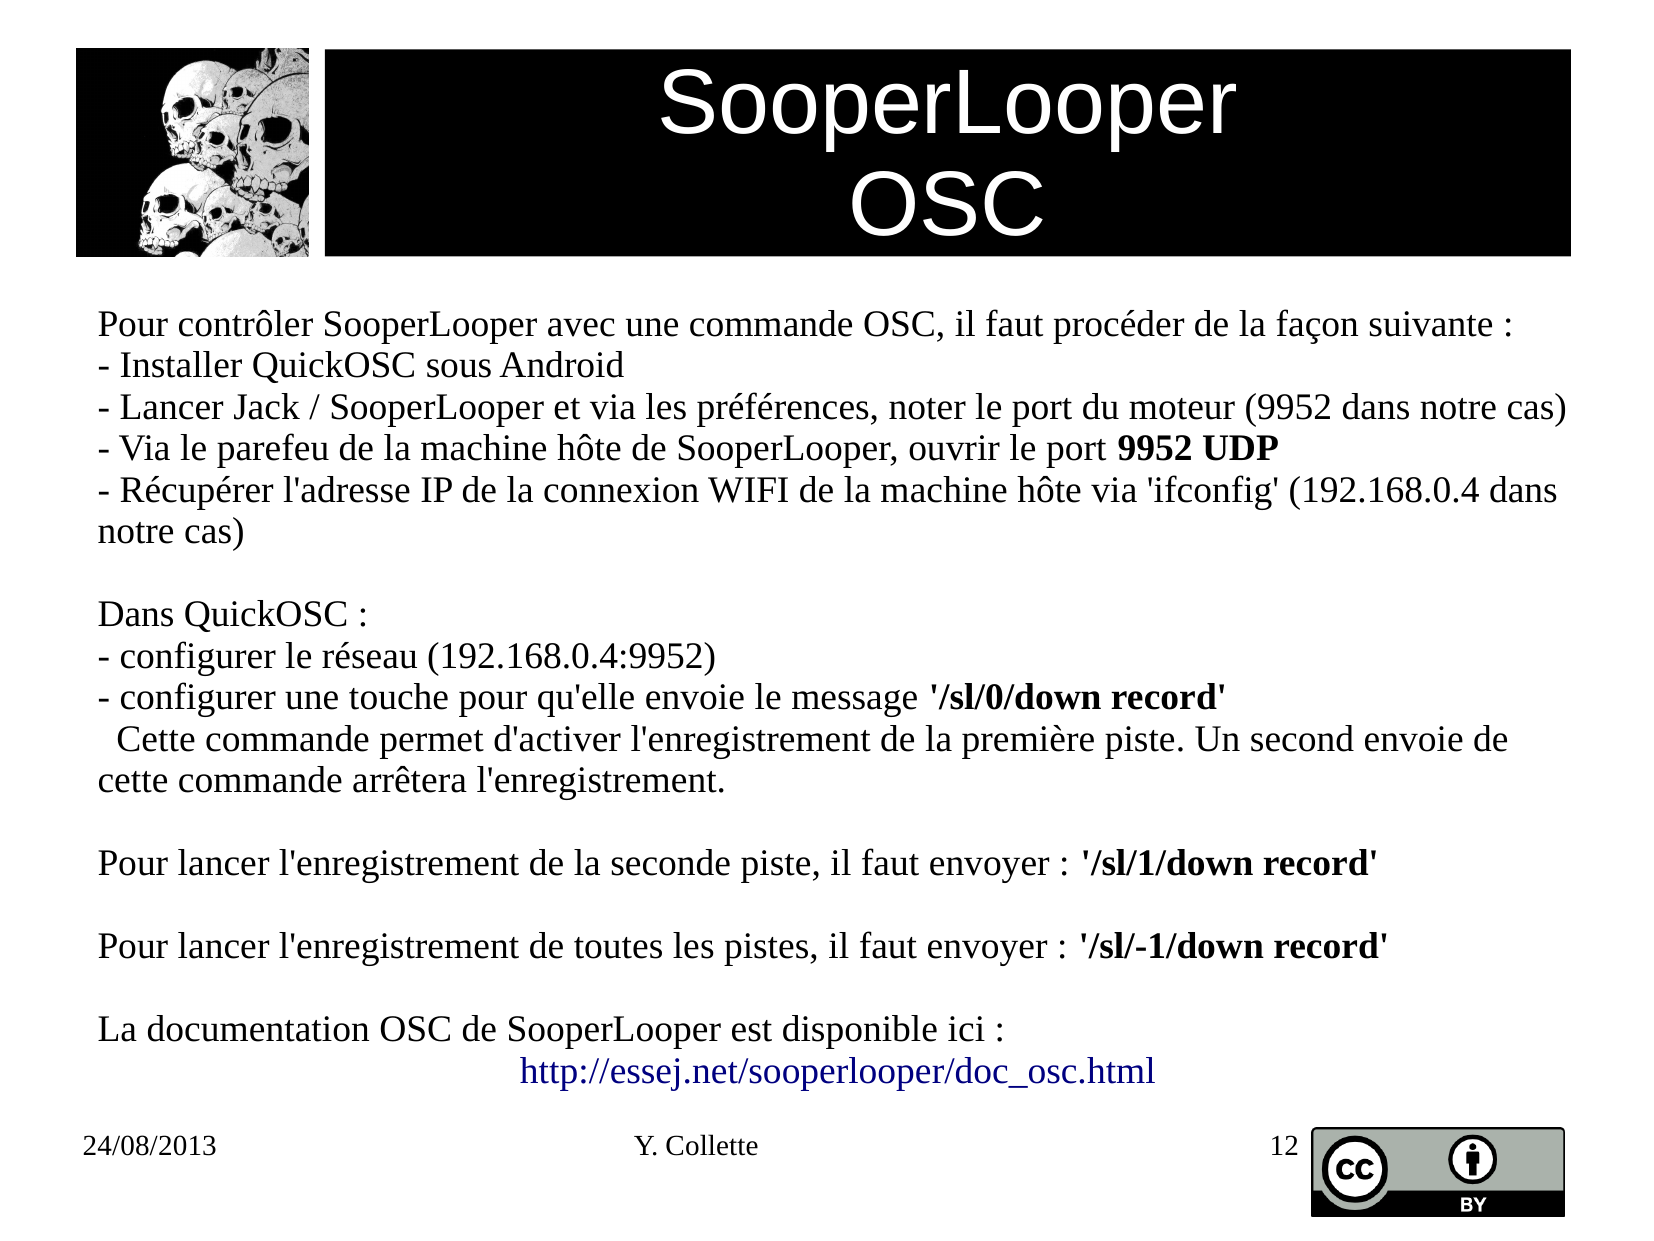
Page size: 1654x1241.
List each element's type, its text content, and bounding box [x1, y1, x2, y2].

picture [76, 48, 309, 257]
title SooperLooper OSC [324, 49, 1571, 257]
text_box Pour contrôler SooperLooper avec une commande OSC, il faut procéder de la façon suivante : - Installer QuickOSC sous Android - Lancer Jack / SooperLooper et via les préférences, noter le port du moteur (9952 dans notre cas) - Via le parefeu de la machine hôte de SooperLooper, ouvrir le port 9952 UDP - Récupérer l'adresse IP de la connexion WIFI de la machine hôte via 'ifconfig' (192.168.0.4 dans notre cas) Dans QuickOSC : - configurer le réseau (192.168.0.4:9952) - configurer une touche pour qu'elle envoie le message '/sl/0/down record' Cette commande permet d'activer l'enregistrement de la première piste. Un second envoie de cette commande arrêtera l'enregistrement. Pour lancer l'enregistrement de la seconde piste, il faut envoyer : '/sl/1/down record' Pour lancer l'enregistrement de toutes les pistes, il faut envoyer : '/sl/-1/down record' La documentation OSC de SooperLooper est disponible ici : http://essej.net/sooperlooper/doc_osc.html [82, 295, 1595, 1099]
picture [1311, 1127, 1565, 1217]
